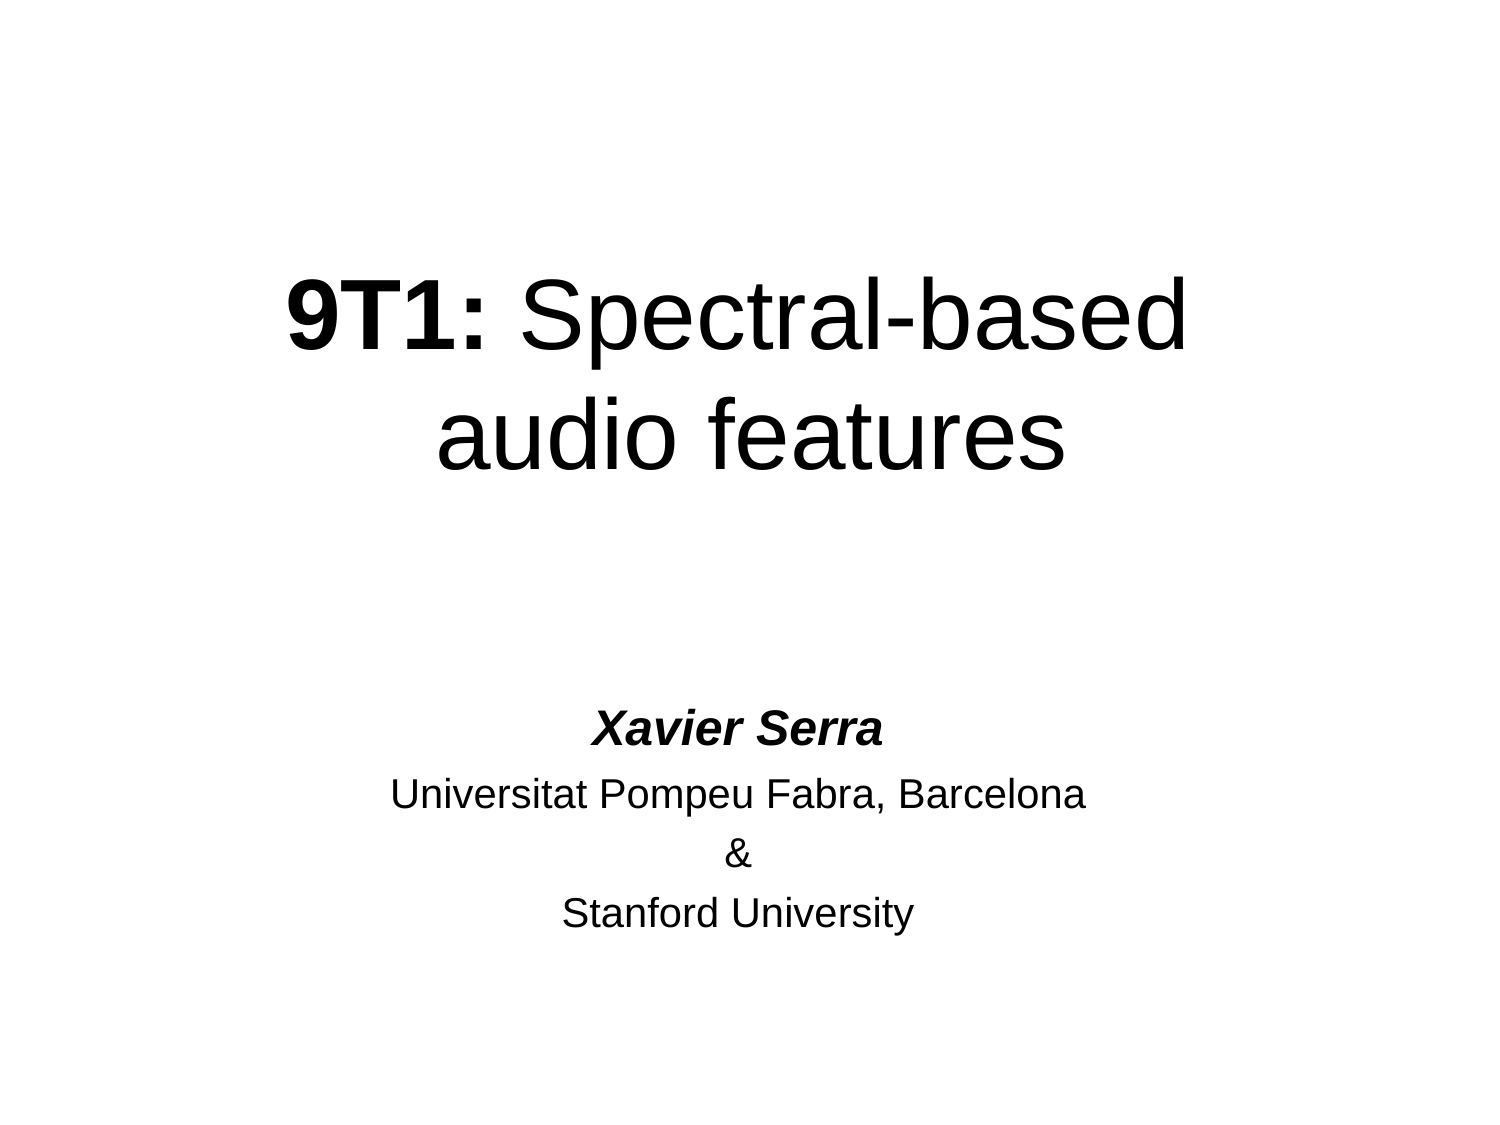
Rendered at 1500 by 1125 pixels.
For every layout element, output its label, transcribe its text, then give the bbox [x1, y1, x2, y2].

title 9T1: Spectral-based audio features [67, 94, 1399, 646]
text_box Xavier Serra Universitat Pompeu Fabra, Barcelona & Stanford University [235, 692, 1241, 931]
